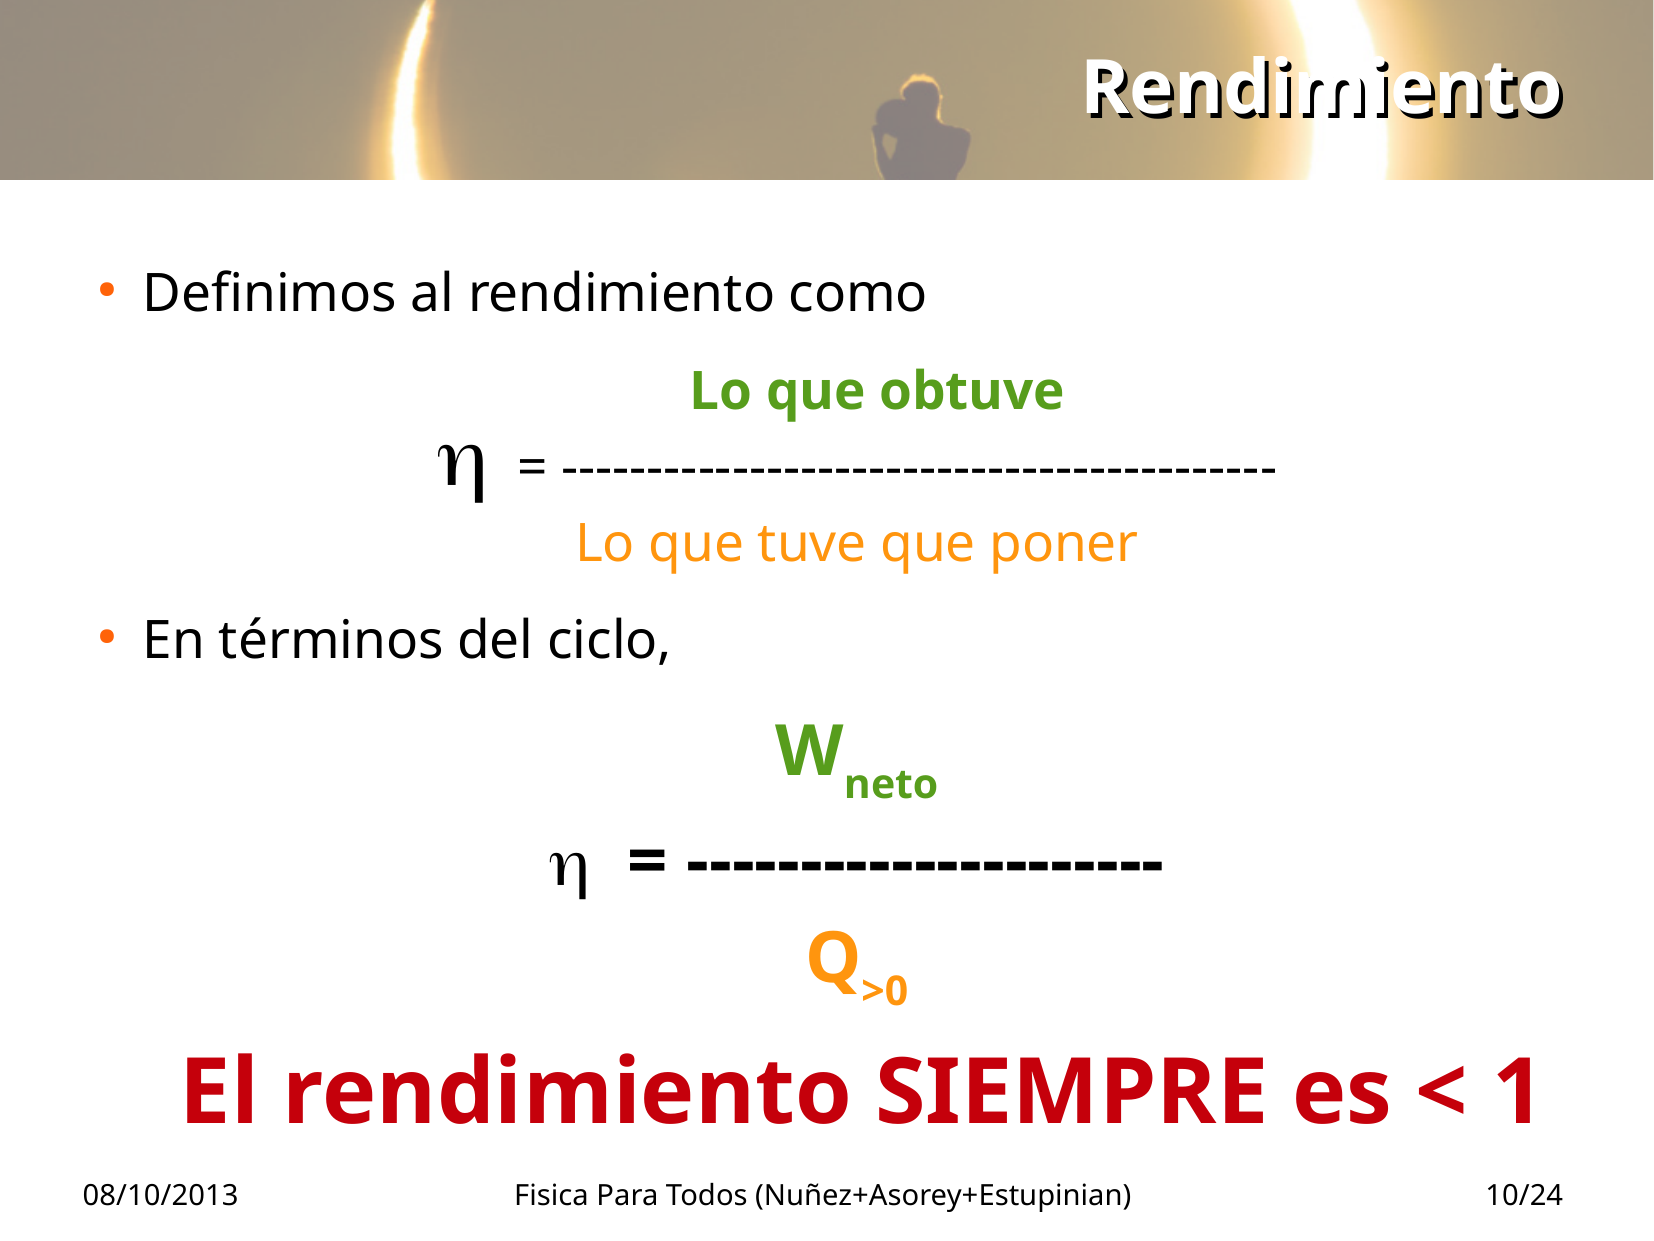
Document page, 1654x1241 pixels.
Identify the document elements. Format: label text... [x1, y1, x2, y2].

list Definimos al rendimiento como Lo que obtuve h = ------------------------------------------ Lo que tuve que poner En términos del ciclo, Wneto h = --------------------- Q>0 [82, 255, 1571, 1019]
picture [0, 0, 1654, 180]
title Rendimiento [75, 19, 1564, 151]
text_box El rendimiento SIEMPRE es < 1 [165, 1018, 1528, 1141]
